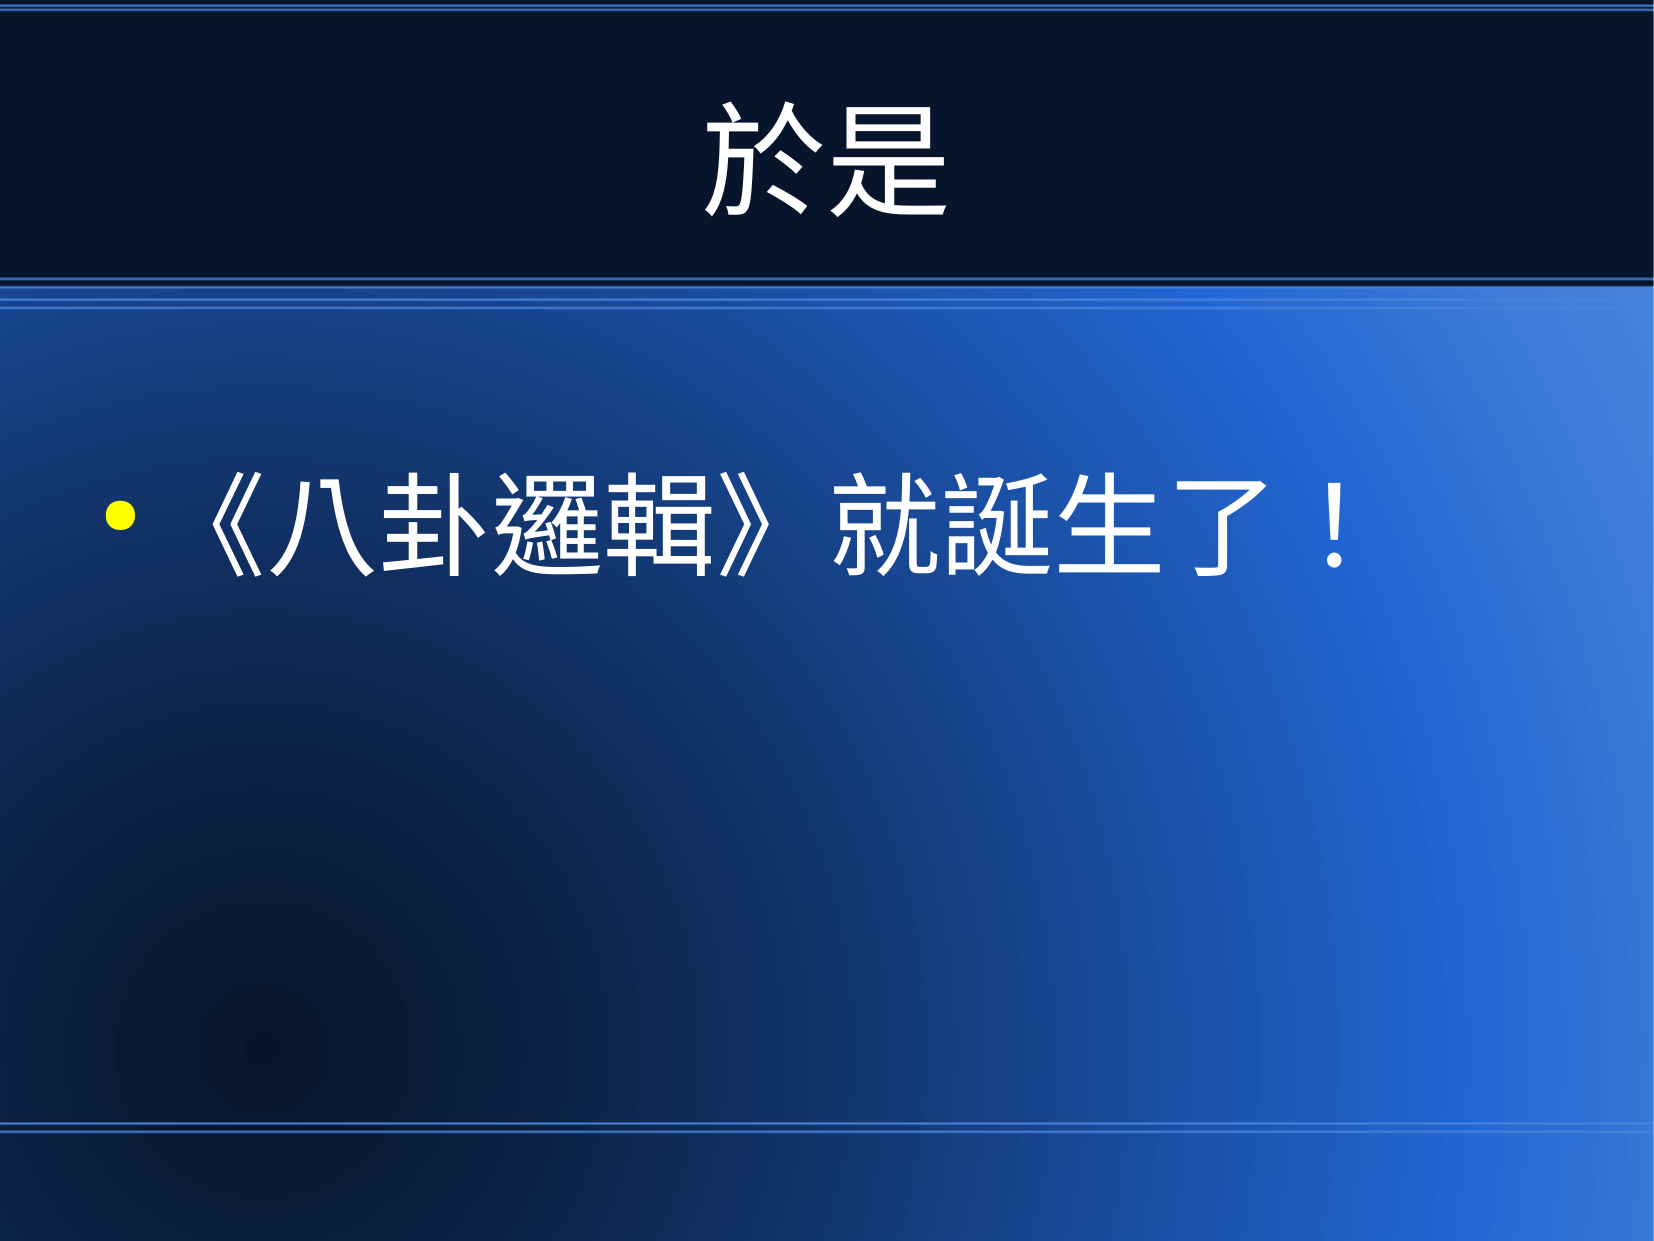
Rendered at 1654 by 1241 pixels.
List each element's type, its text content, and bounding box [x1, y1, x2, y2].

title 於是 [82, 49, 1571, 257]
list 《八卦邏輯》就誕生了！ [82, 355, 1571, 1241]
picture [0, 0, 1654, 1241]
